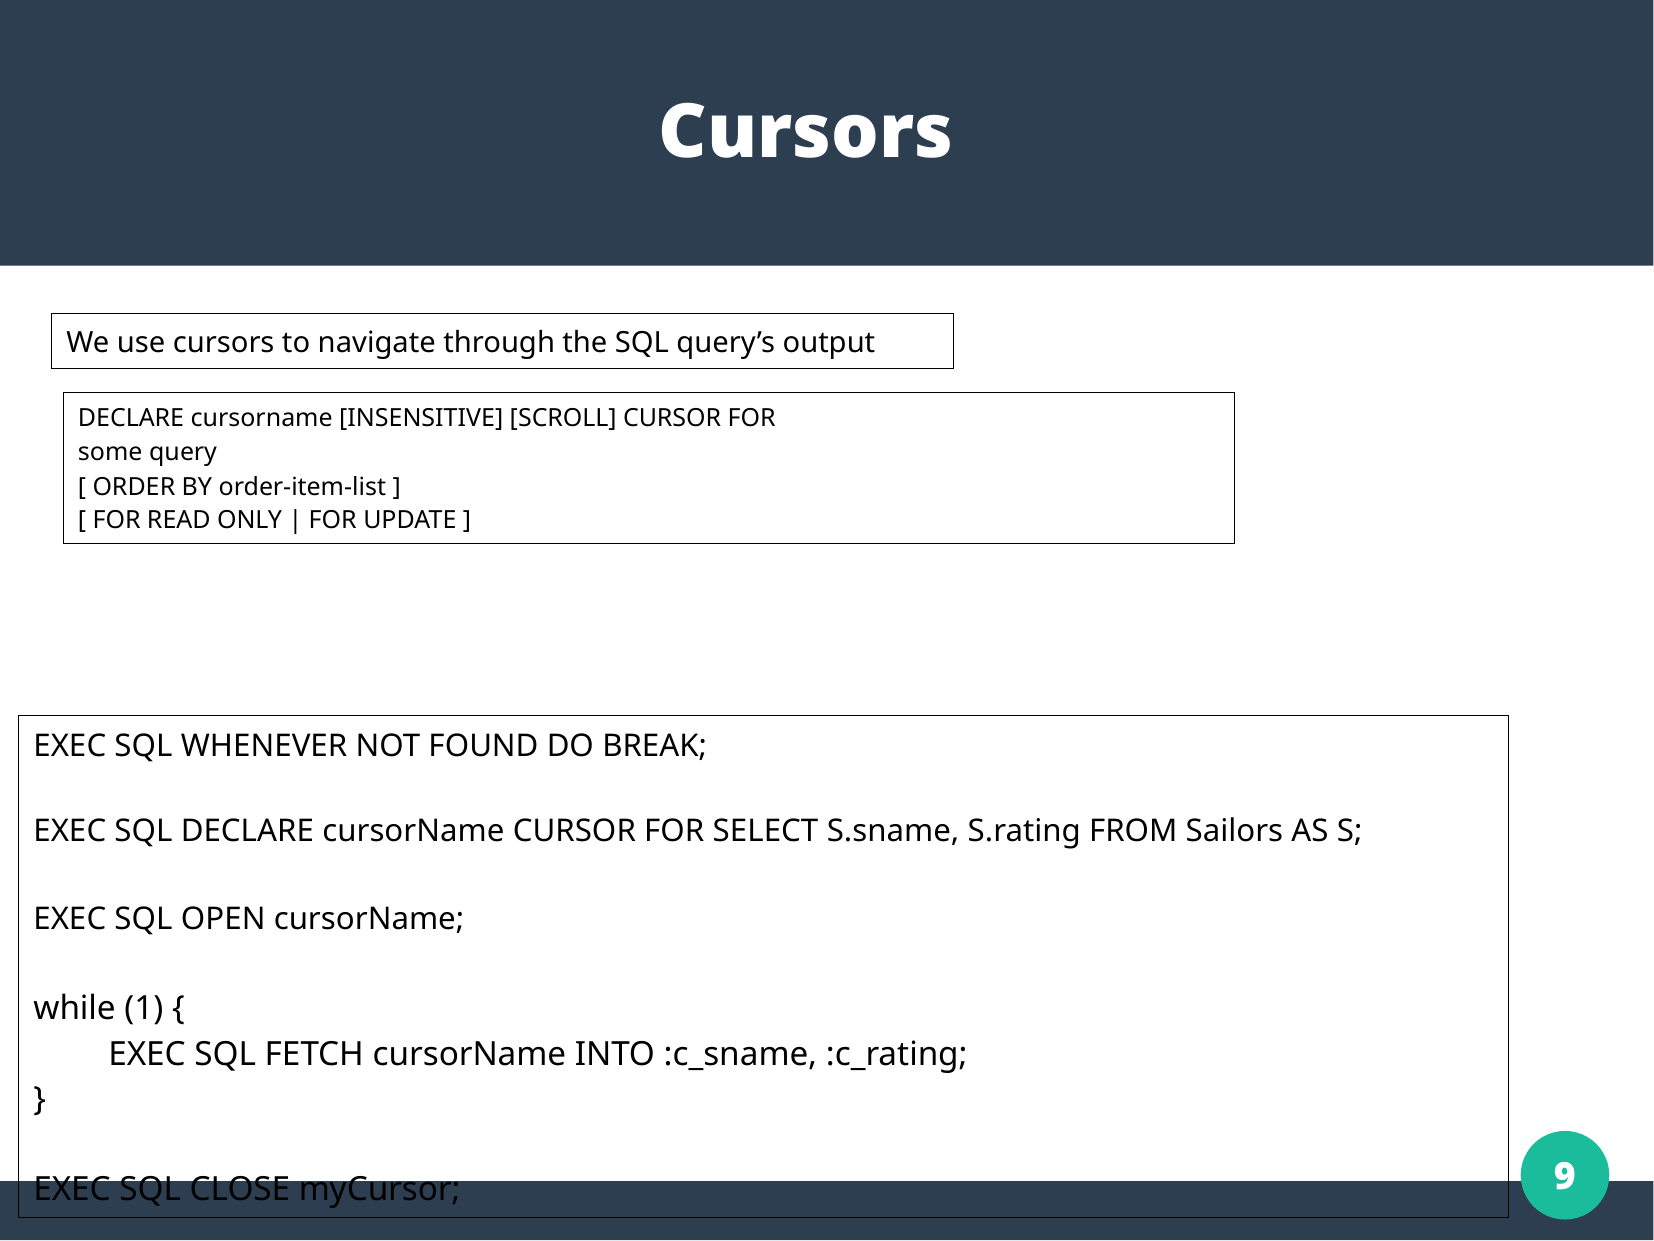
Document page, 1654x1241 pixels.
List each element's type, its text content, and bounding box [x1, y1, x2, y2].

text_box DECLARE cursorname [INSENSITIVE] [SCROLL] CURSOR FOR some query [ ORDER BY order-item-list ] [ FOR READ ONLY | FOR UPDATE ] [63, 392, 1235, 544]
title Cursors [59, 49, 1595, 207]
text_box We use cursors to navigate through the SQL query’s output [51, 313, 954, 364]
text_box EXEC SQL WHENEVER NOT FOUND DO BREAK; EXEC SQL DECLARE cursorName CURSOR FOR SELECT S.sname, S.rating FROM Sailors AS S; EXEC SQL OPEN cursorName; while (1) { EXEC SQL FETCH cursorName INTO :c_sname, :c_rating; } EXEC SQL CLOSE myCursor; [18, 715, 1509, 1145]
